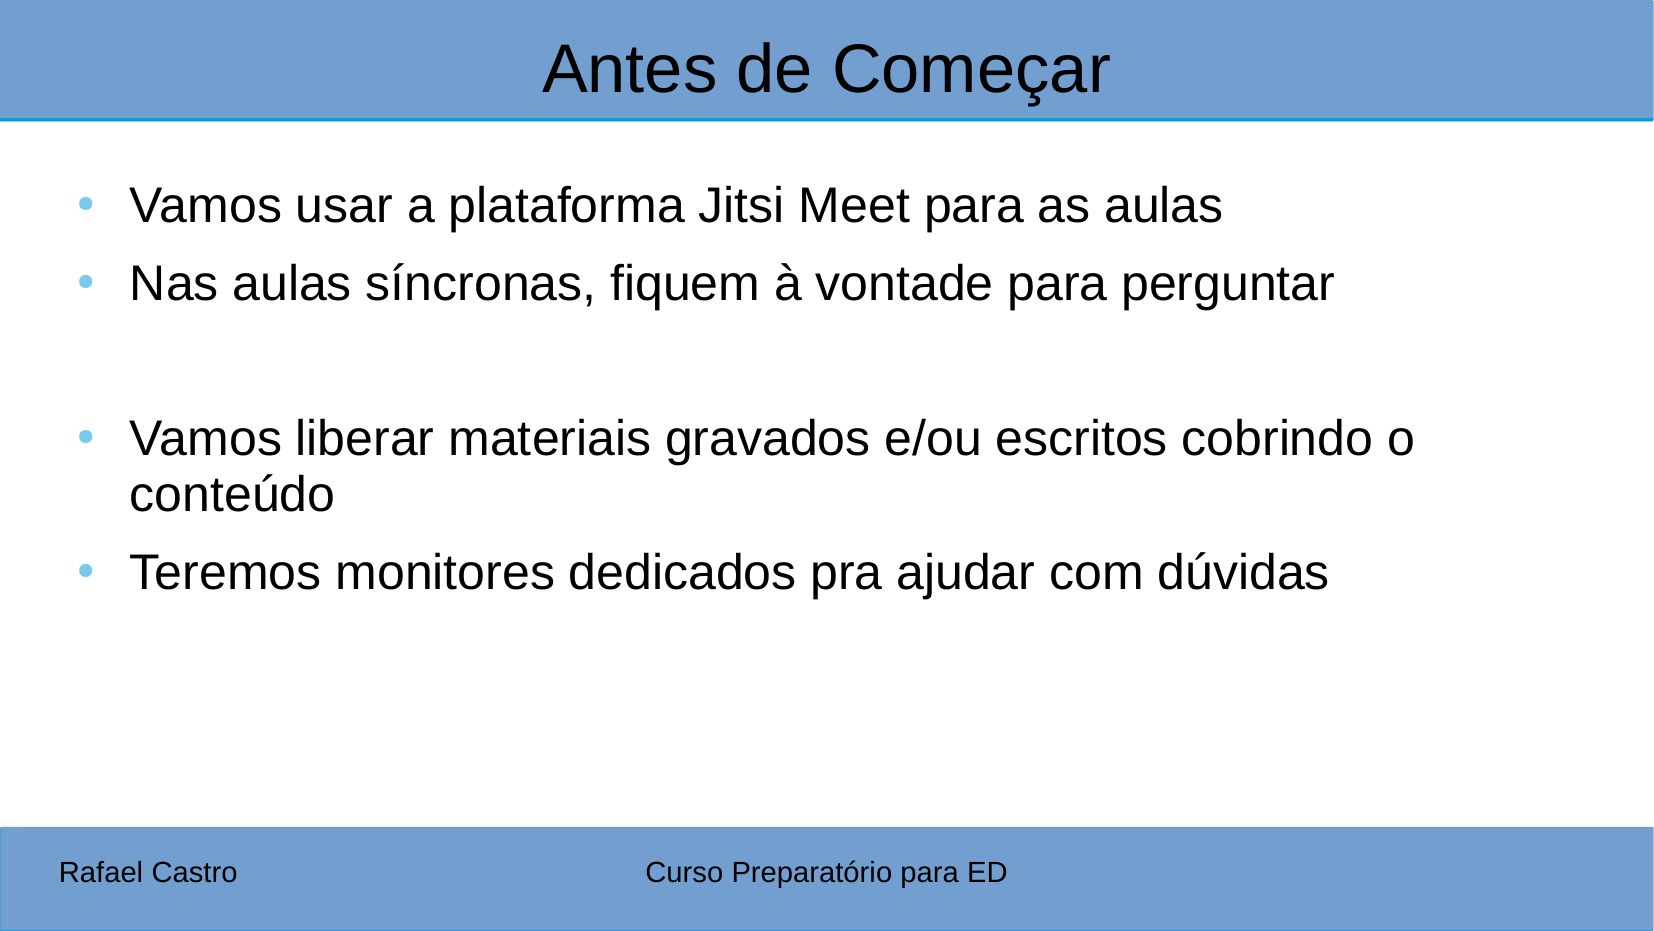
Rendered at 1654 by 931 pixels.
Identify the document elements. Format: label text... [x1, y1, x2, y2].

title Antes de Começar [59, 29, 1595, 108]
list Vamos usar a plataforma Jitsi Meet para as aulas Nas aulas síncronas, fiquem à vontade para perguntar Vamos liberar materiais gravados e/ou escritos cobrindo o conteúdo Teremos monitores dedicados pra ajudar com dúvidas [59, 177, 1595, 768]
